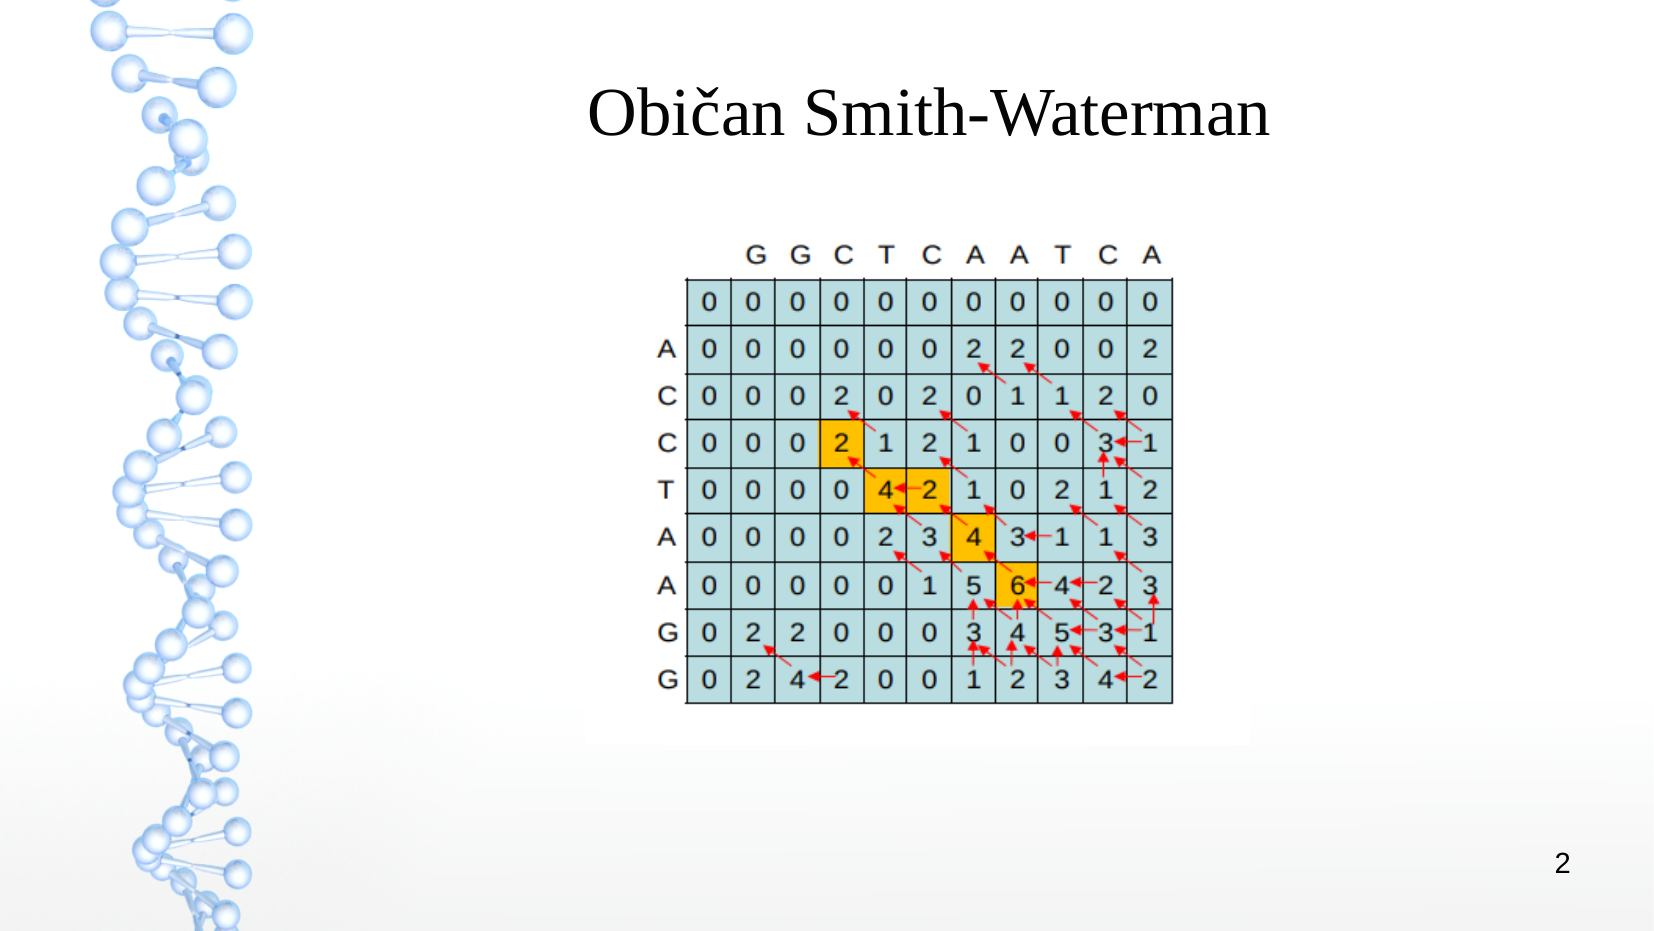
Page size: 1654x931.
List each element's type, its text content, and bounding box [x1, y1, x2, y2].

title Običan Smith-Waterman [265, 35, 1595, 189]
picture [0, 0, 1654, 931]
